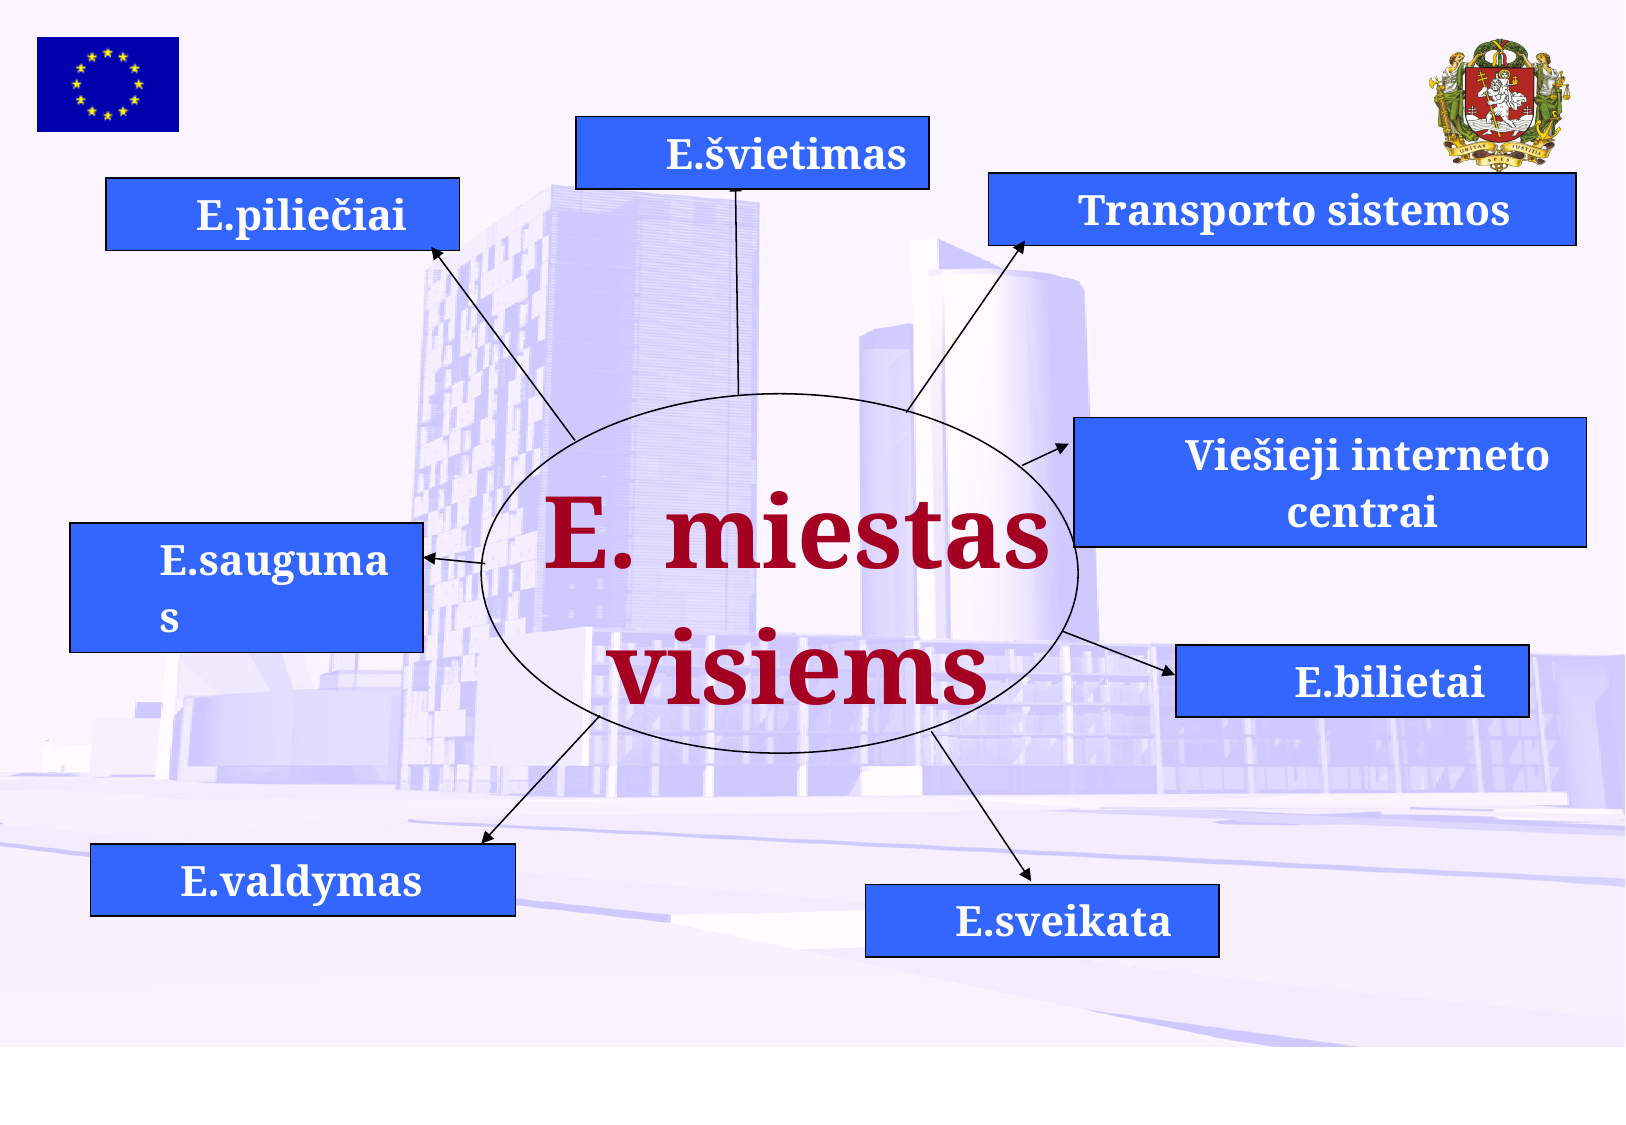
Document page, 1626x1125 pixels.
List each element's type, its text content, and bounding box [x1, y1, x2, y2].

text_box E.švietimas [576, 116, 930, 190]
picture [0, 0, 1626, 1047]
text_box Viešieji interneto centrai [1073, 417, 1587, 548]
text_box E.sveikata [865, 884, 1219, 957]
text_box E.saugumas [69, 522, 423, 653]
text_box E.piliečiai [106, 178, 460, 251]
text_box E.valdymas [90, 843, 516, 917]
text_box E.bilietai [1176, 644, 1530, 718]
text_box E. miestas visiems [453, 453, 1068, 742]
text_box Transporto sistemos [988, 172, 1577, 246]
